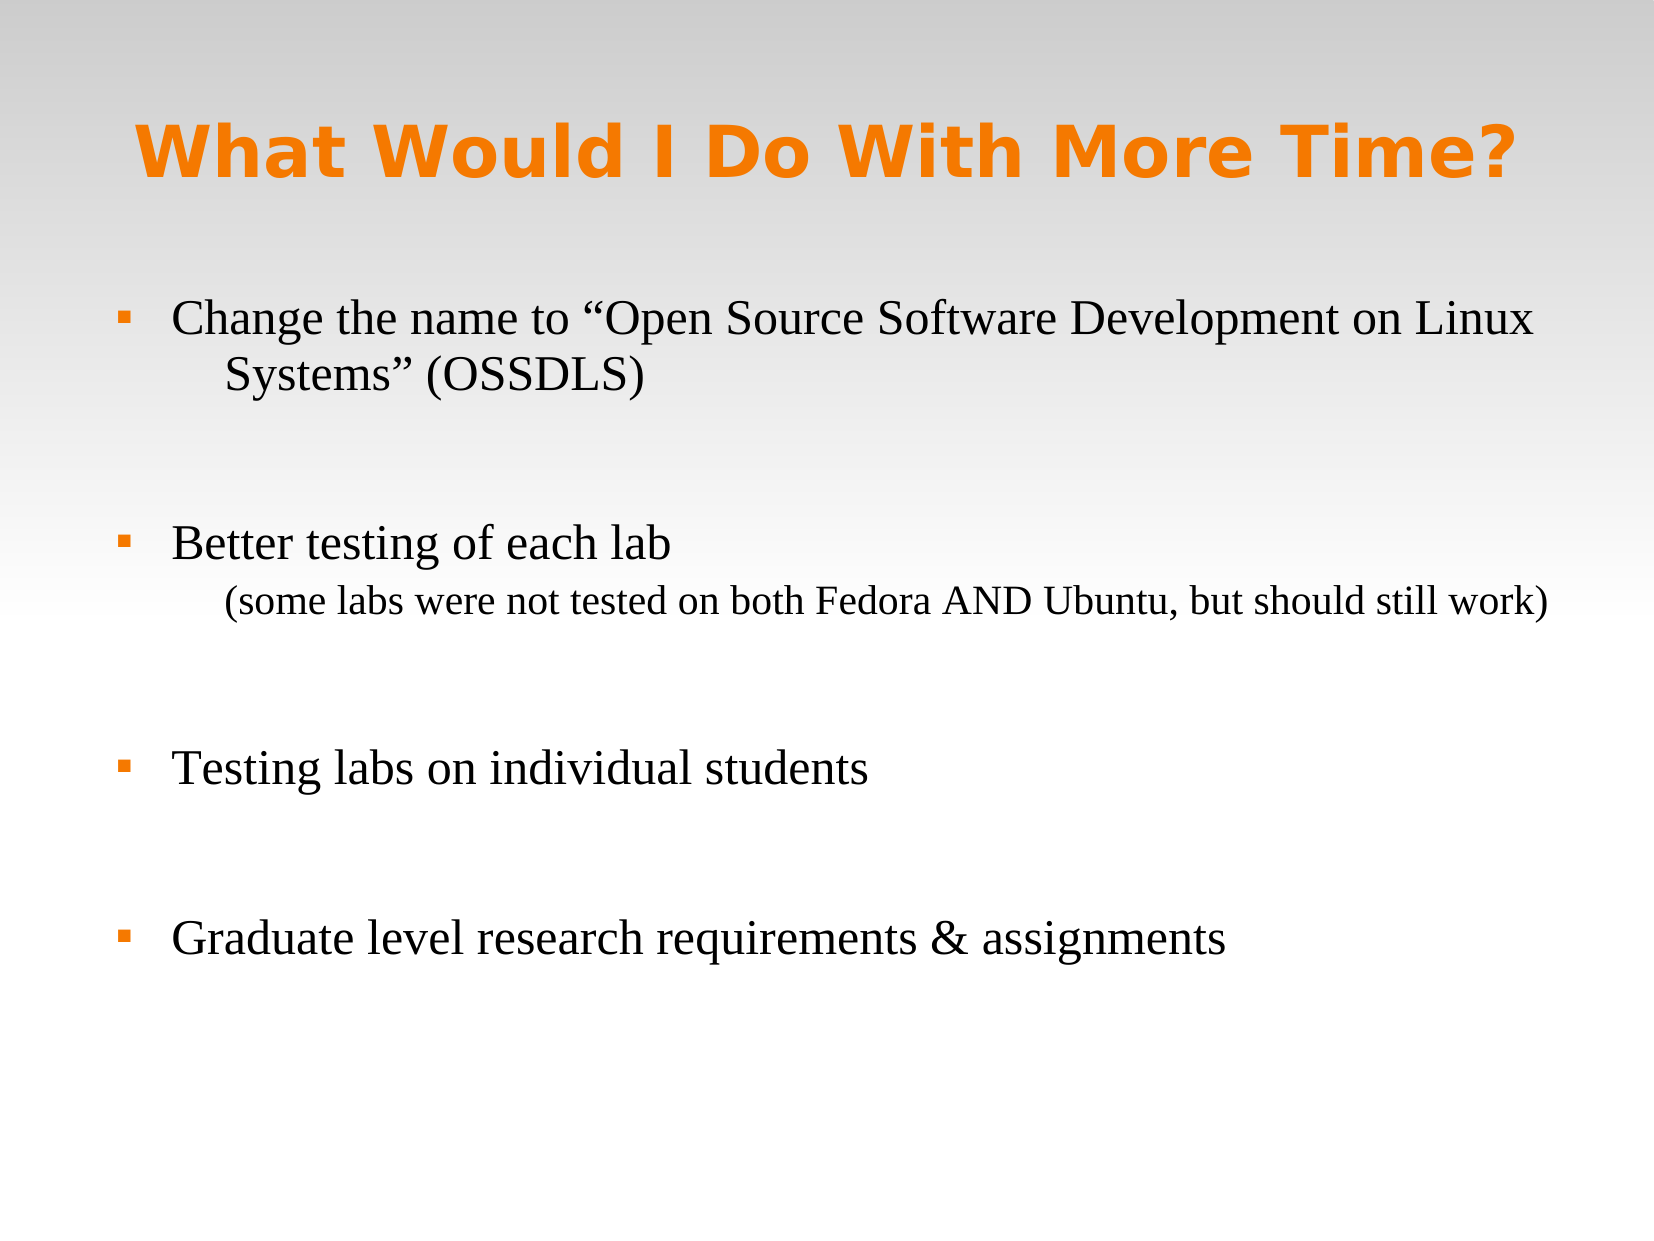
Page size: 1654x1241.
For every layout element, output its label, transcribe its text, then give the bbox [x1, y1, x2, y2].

list Change the name to “Open Source Software Development on Linux Systems” (OSSDLS) Better testing of each lab (some labs were not tested on both Fedora AND Ubuntu, but should still work) Testing labs on individual students Graduate level research requirements & assignments [82, 290, 1571, 1109]
title What Would I Do With More Time? [82, 49, 1571, 257]
